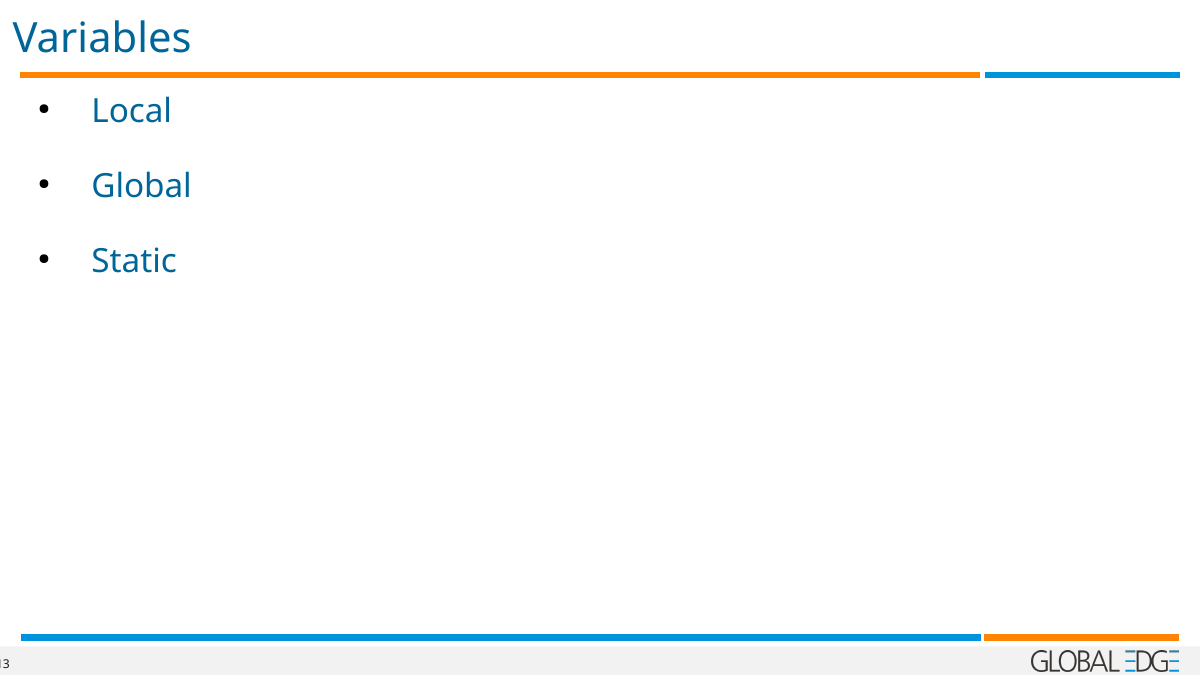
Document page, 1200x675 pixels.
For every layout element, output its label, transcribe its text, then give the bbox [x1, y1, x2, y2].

picture [1031, 650, 1179, 672]
list Local Global Static [20, 87, 1179, 628]
title Variables [12, 9, 1088, 63]
